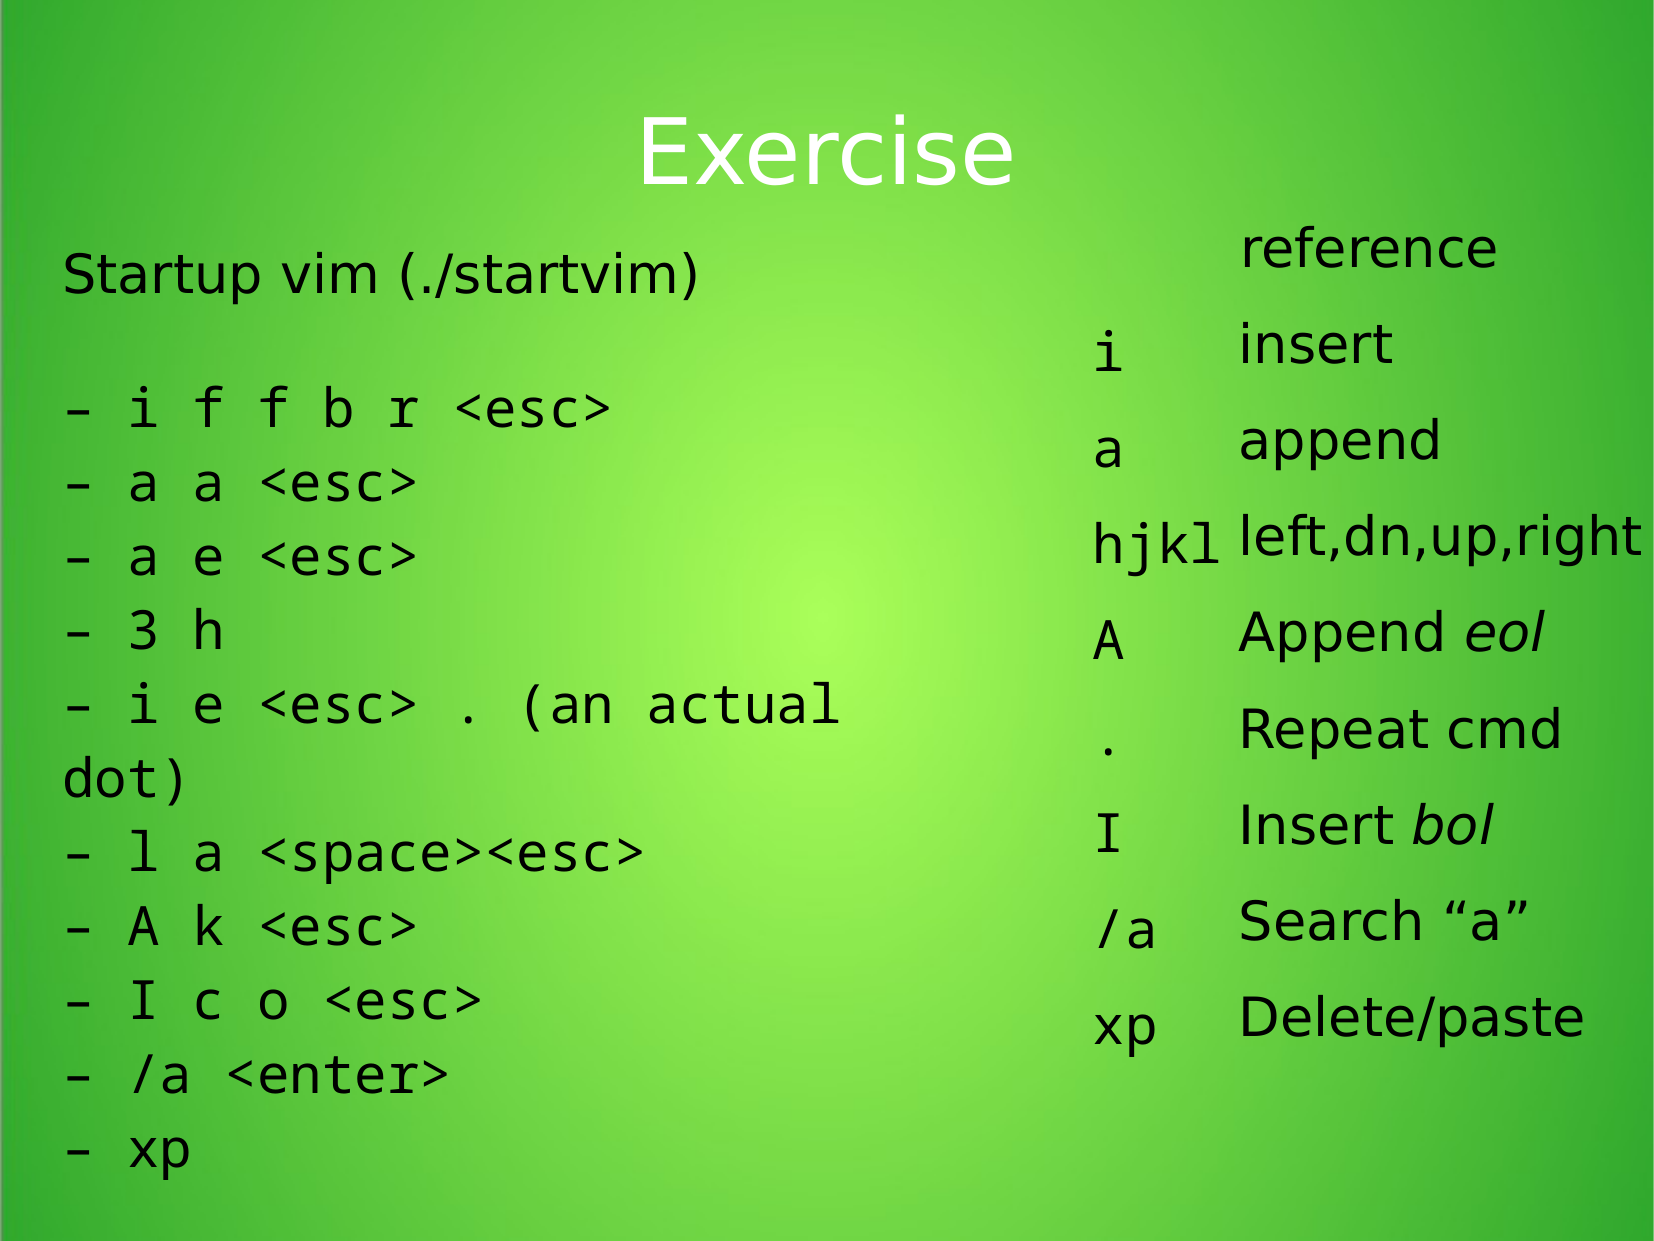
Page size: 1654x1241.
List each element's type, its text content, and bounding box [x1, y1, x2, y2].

table_cell append [1233, 404, 1653, 500]
table_cell A [1087, 596, 1233, 692]
table_cell Search “a” [1233, 884, 1653, 980]
table_cell /a [1087, 884, 1233, 980]
text_box Startup vim (./startvim) – i f f b r <esc> – a a <esc> – a e <esc> – 3 h – i e <esc> . (an actual dot) – l a <space><esc> – A k <esc> – I c o <esc> – /a <enter> – xp [47, 236, 863, 1043]
table_cell a [1087, 404, 1233, 500]
table_cell Delete/paste [1233, 980, 1653, 1077]
table_cell Repeat cmd [1233, 692, 1653, 788]
table_cell Insert bol [1233, 788, 1653, 884]
table_cell Append eol [1233, 596, 1653, 692]
table_cell left,dn,up,right [1233, 500, 1653, 596]
table_cell insert [1233, 307, 1653, 404]
table_cell xp [1087, 980, 1233, 1077]
table_cell I [1087, 788, 1233, 884]
table_cell hjkl [1087, 500, 1233, 596]
picture [0, 0, 1654, 1241]
table_cell . [1087, 692, 1233, 788]
table_header reference [1087, 211, 1653, 307]
table_cell i [1087, 307, 1233, 404]
title Exercise [82, 49, 1571, 257]
